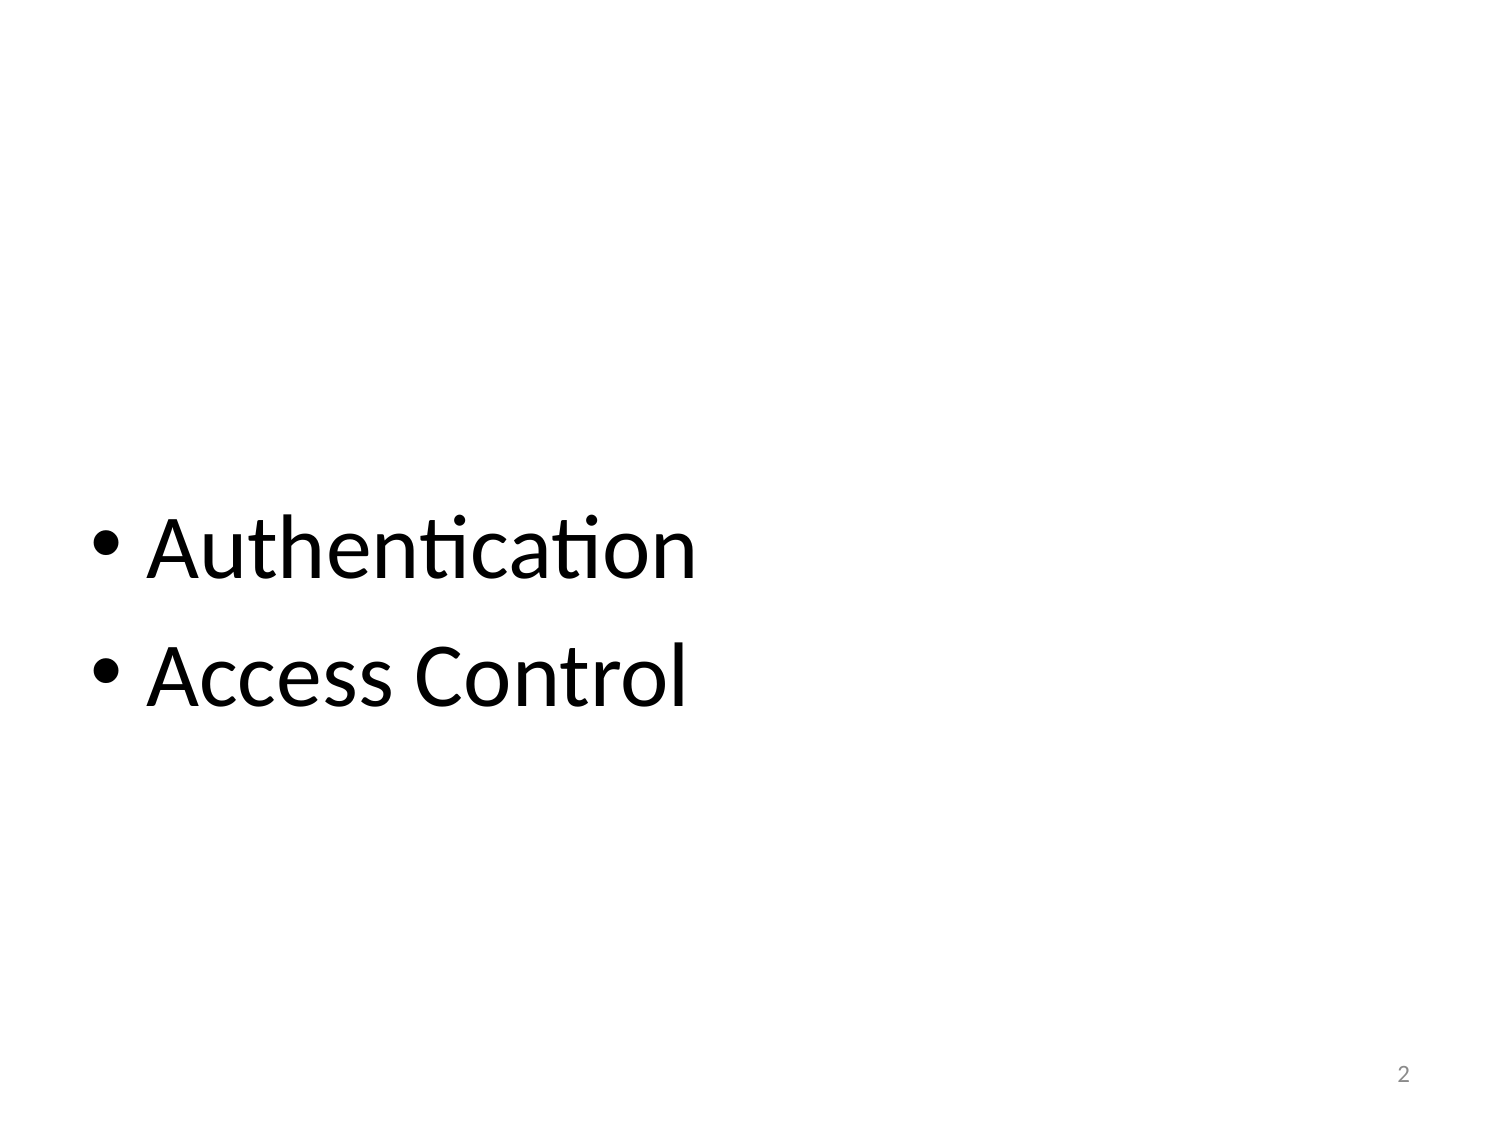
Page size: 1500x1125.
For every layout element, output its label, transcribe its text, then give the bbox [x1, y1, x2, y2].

slide_number 1 [1074, 1042, 1425, 1103]
list Authentication Access Control [75, 128, 1425, 1083]
